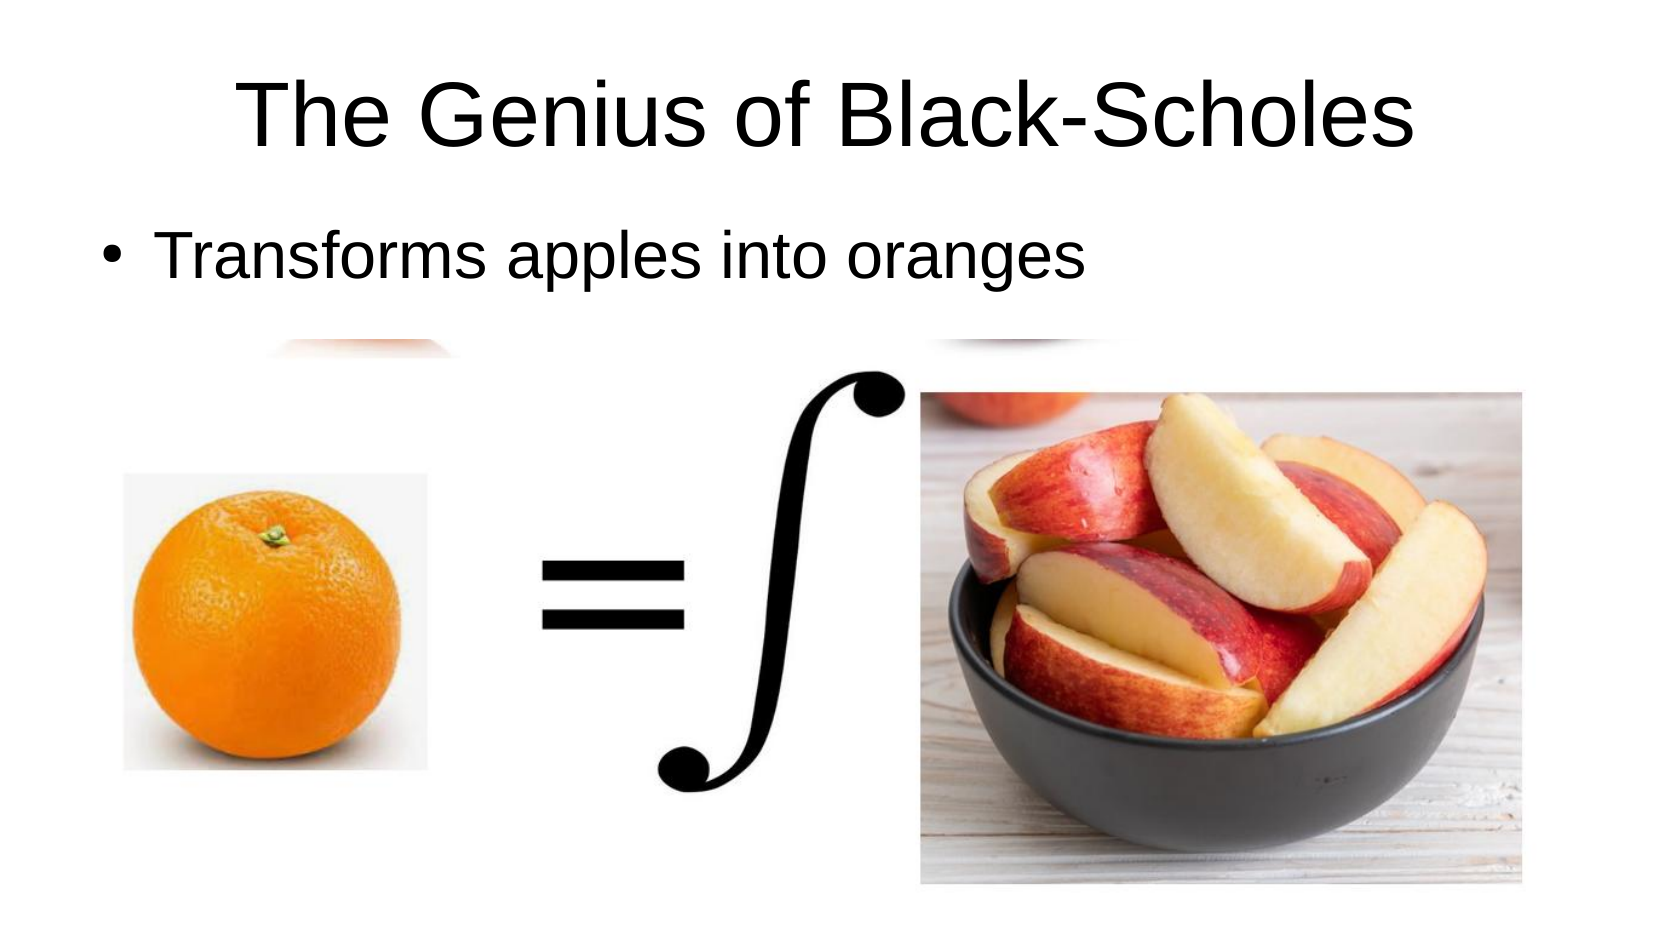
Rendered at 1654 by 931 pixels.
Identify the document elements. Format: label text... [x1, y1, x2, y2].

list Transforms apples into oranges [82, 217, 1571, 758]
title The Genius of Black-Scholes [82, 37, 1571, 193]
picture [79, 339, 1538, 901]
